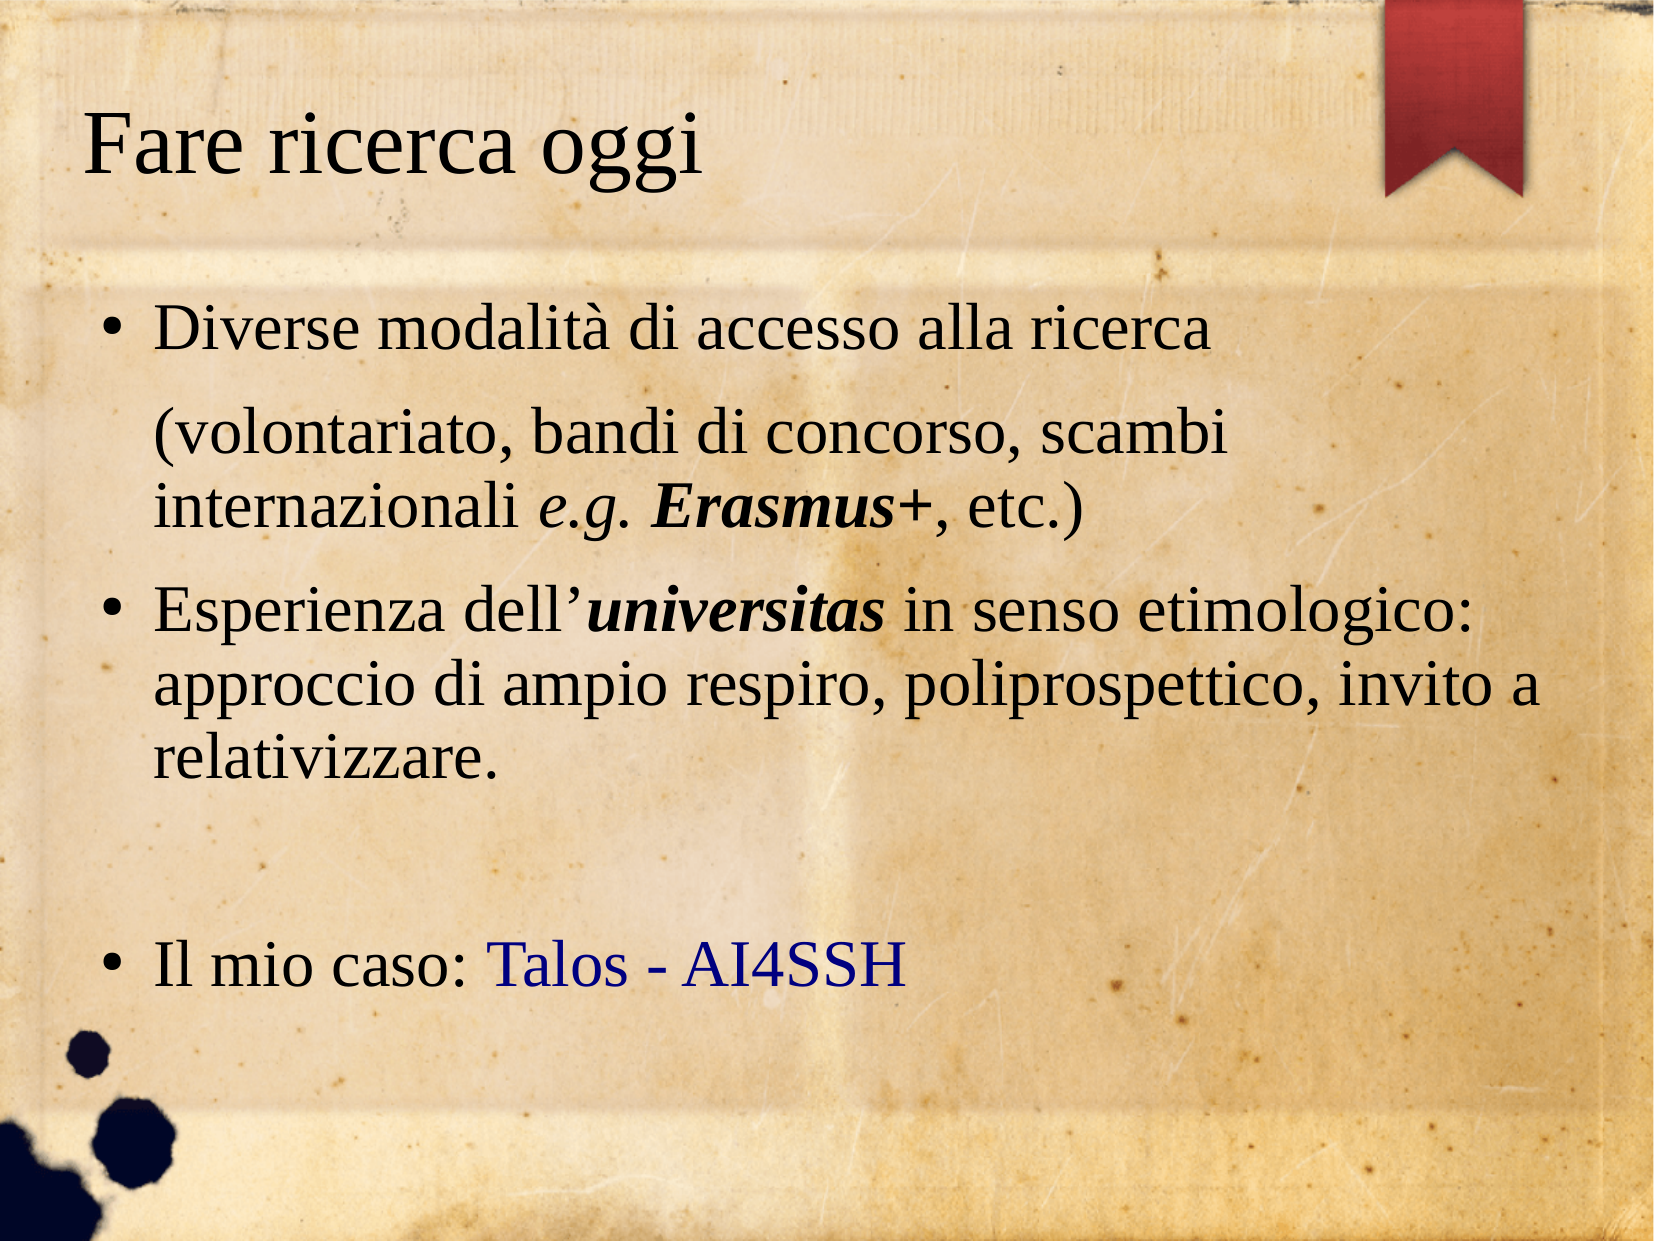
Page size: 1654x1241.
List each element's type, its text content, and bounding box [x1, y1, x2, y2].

list Diverse modalità di accesso alla ricerca (volontariato, bandi di concorso, scambi internazionali e.g. Erasmus+, etc.) Esperienza dell’universitas in senso etimologico: approccio di ampio respiro, poliprospettico, invito a relativizzare. Il mio caso: Talos - AI4SSH [82, 290, 1565, 1093]
title Fare ricerca oggi [82, 49, 1347, 237]
picture [0, 0, 1654, 1241]
